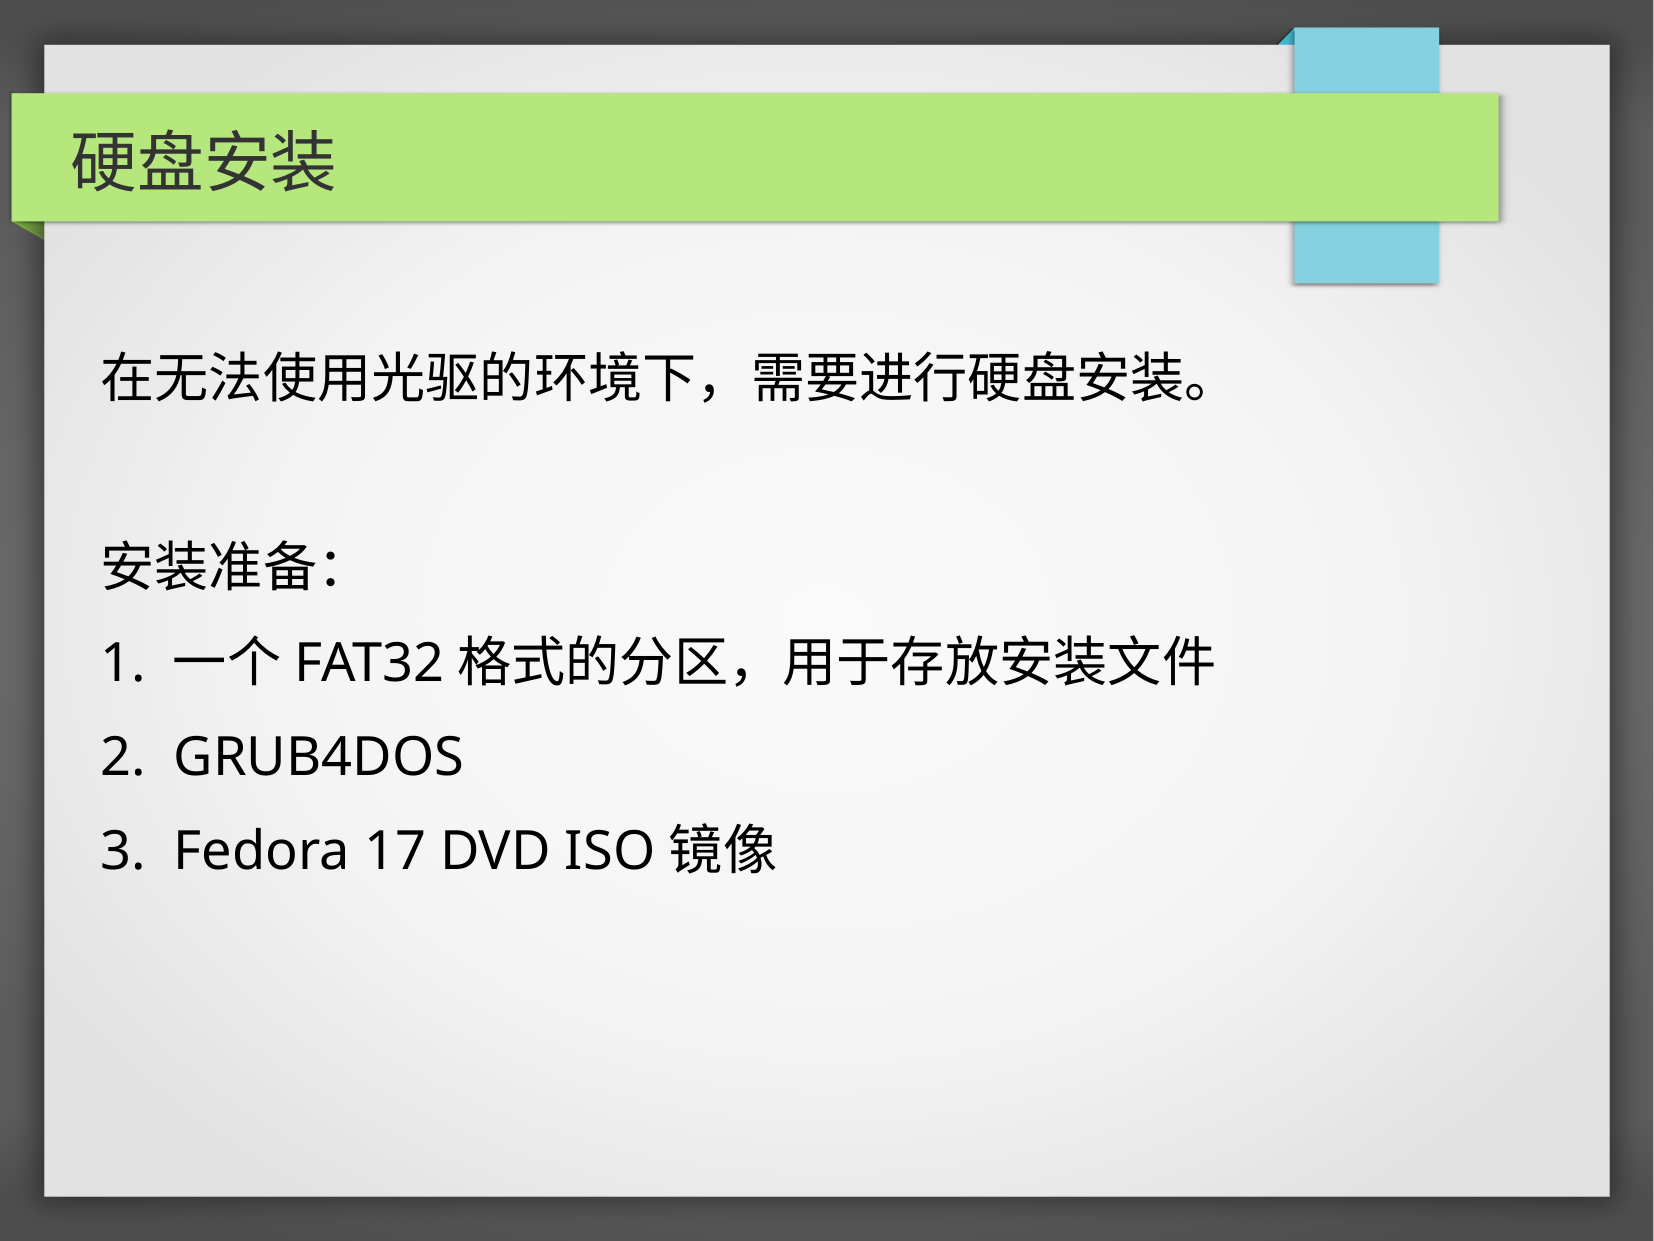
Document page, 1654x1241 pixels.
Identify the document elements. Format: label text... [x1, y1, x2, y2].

list 在无法使用光驱的环境下，需要进行硬盘安装。 安装准备： 1. 一个FAT32格式的分区，用于存放安装文件 2. GRUB4DOS 3. Fedora 17 DVD ISO镜像 [82, 343, 1538, 1063]
title 硬盘安装 [70, 106, 1229, 213]
picture [0, 0, 1654, 1241]
